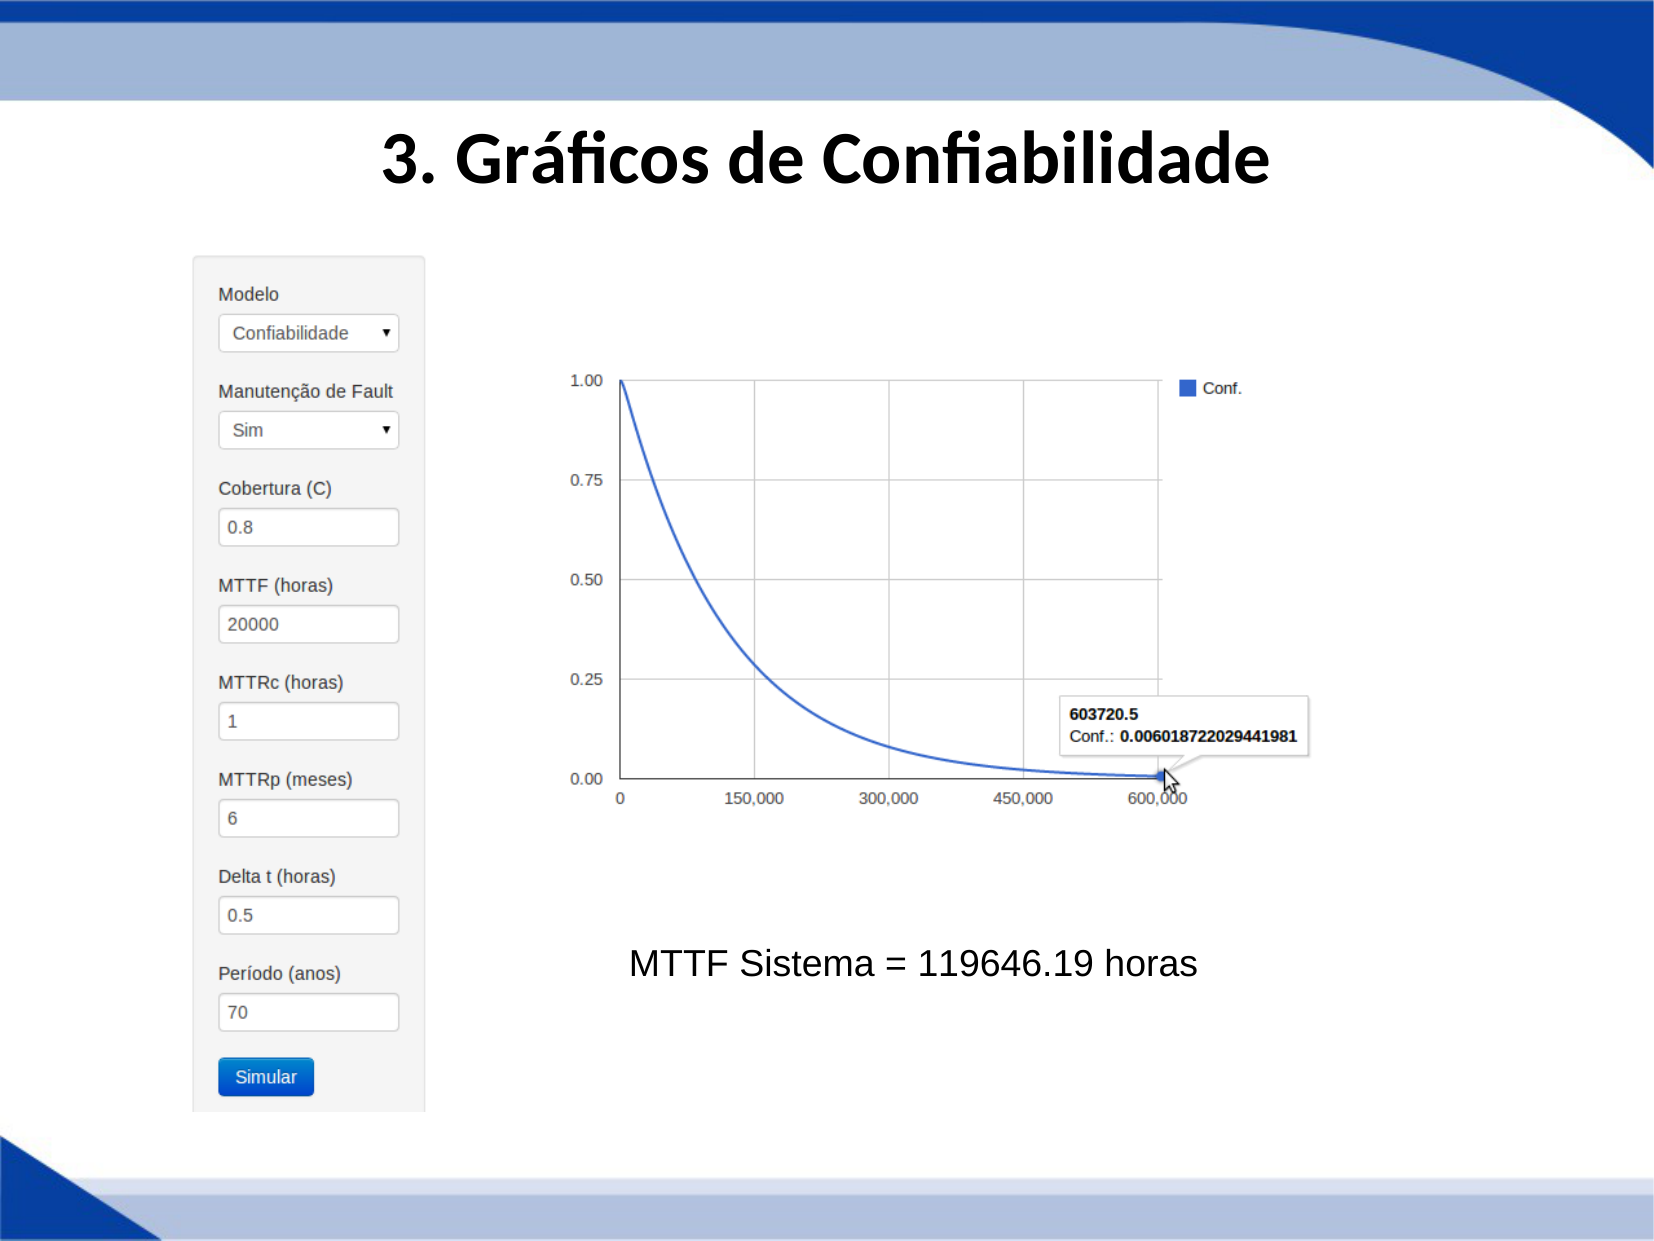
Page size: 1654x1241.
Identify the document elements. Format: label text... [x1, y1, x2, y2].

picture [0, 0, 1654, 1241]
title 3. Gráficos de Confiabilidade [82, 49, 1571, 257]
text_box MTTF Sistema = 119646.19 horas [614, 935, 1224, 993]
